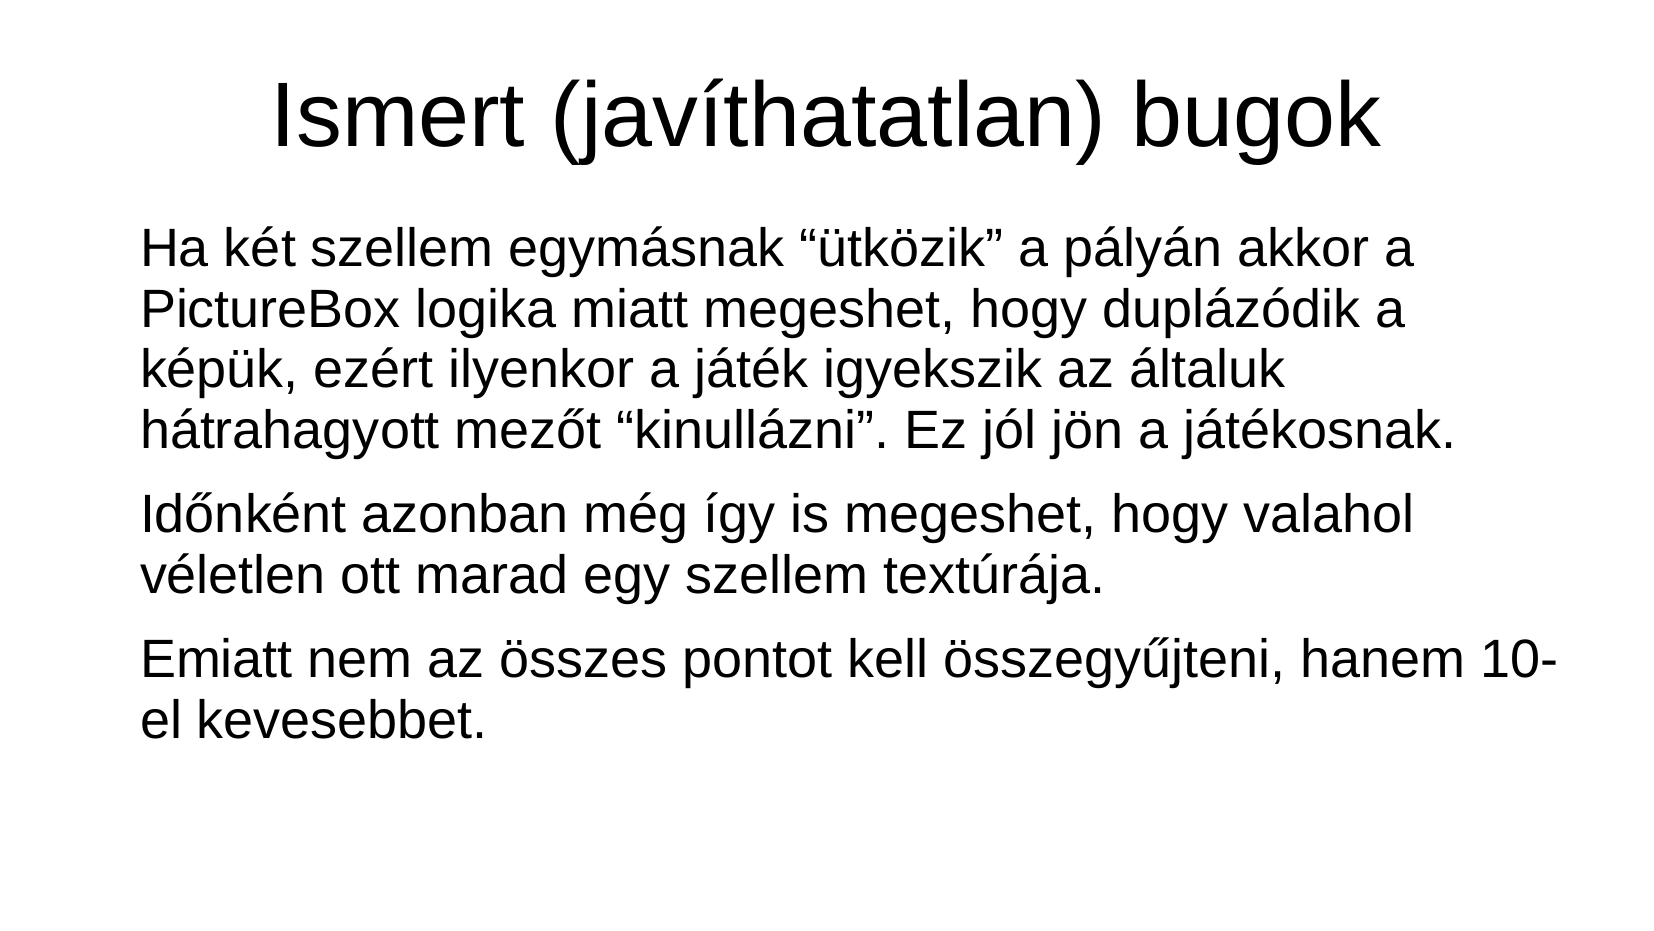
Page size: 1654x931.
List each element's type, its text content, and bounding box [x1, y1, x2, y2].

list Ha két szellem egymásnak “ütközik” a pályán akkor a PictureBox logika miatt megeshet, hogy duplázódik a képük, ezért ilyenkor a játék igyekszik az általuk hátrahagyott mezőt “kinullázni”. Ez jól jön a játékosnak. Időnként azonban még így is megeshet, hogy valahol véletlen ott marad egy szellem textúrája. Emiatt nem az összes pontot kell összegyűjteni, hanem 10-el kevesebbet. [82, 217, 1571, 758]
title Ismert (javíthatatlan) bugok [82, 37, 1571, 193]
